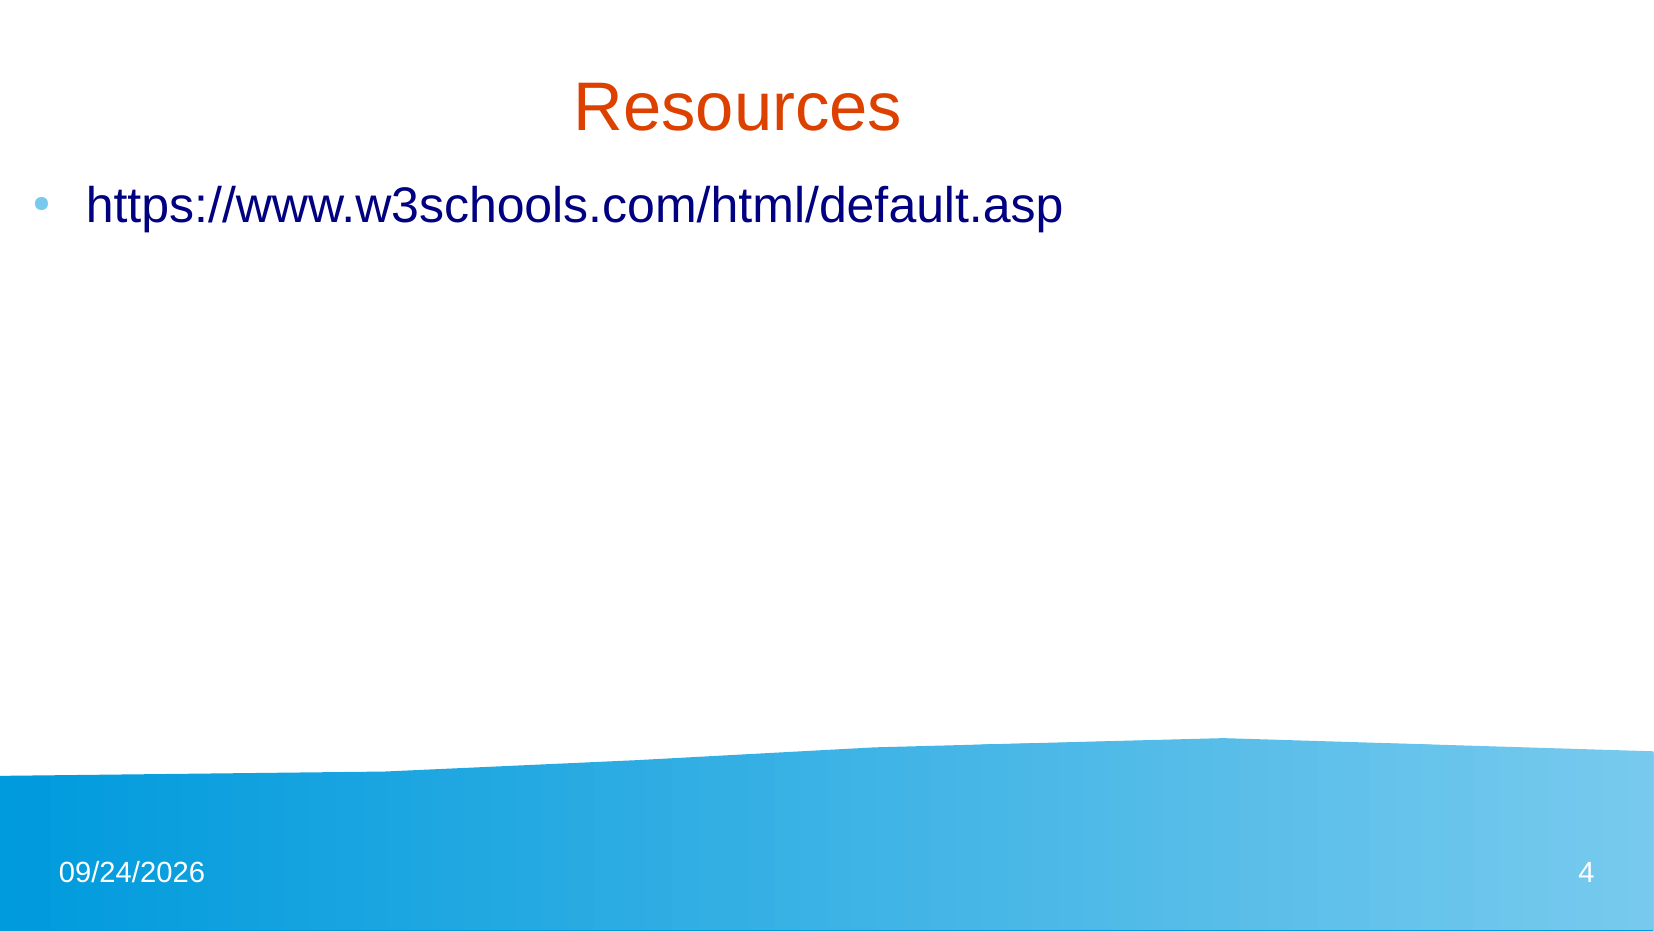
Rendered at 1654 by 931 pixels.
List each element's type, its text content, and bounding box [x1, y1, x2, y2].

title Resources [0, 17, 1477, 196]
list https://www.w3schools.com/html/default.asp [15, 177, 1065, 768]
